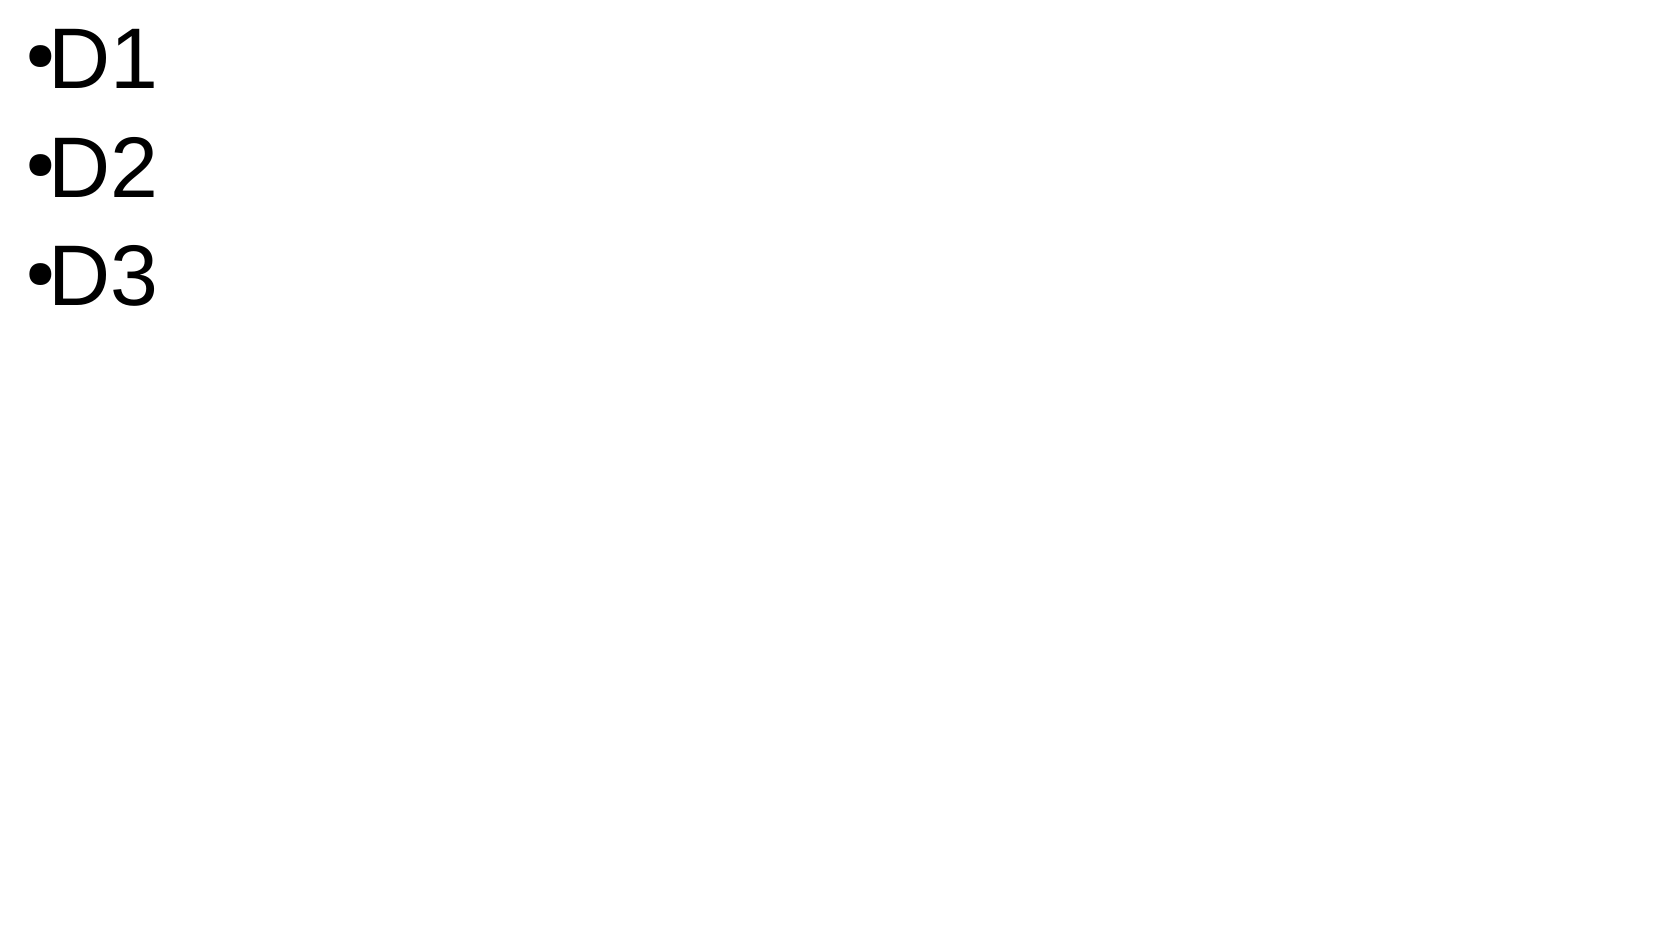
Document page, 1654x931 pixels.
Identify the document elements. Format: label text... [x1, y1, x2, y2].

list D1 D2 D3 [17, 10, 384, 325]
